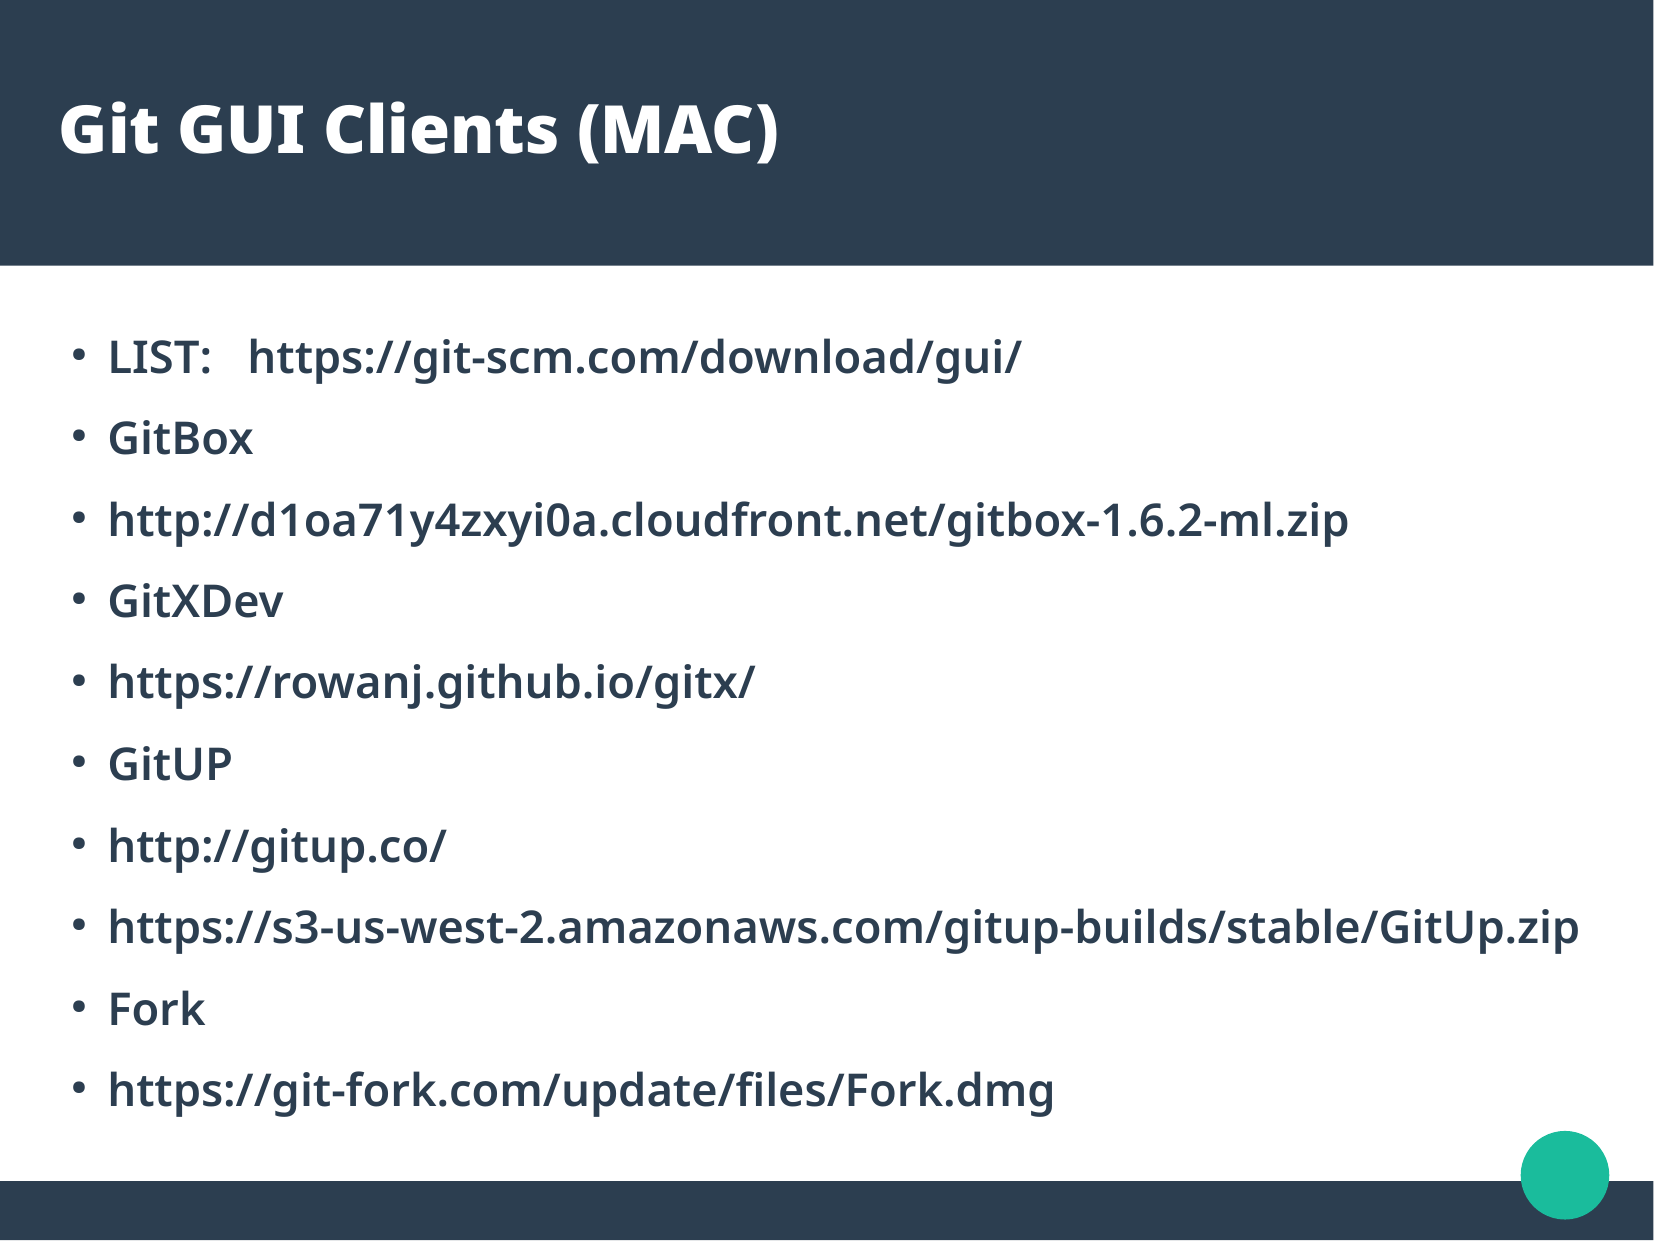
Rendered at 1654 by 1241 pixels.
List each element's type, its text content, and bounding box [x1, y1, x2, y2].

title Git GUI Clients (MAC) [59, 49, 1595, 207]
list LIST: https://git-scm.com/download/gui/ GitBox http://d1oa71y4zxyi0a.cloudfront.net/gitbox-1.6.2-ml.zip GitXDev https://rowanj.github.io/gitx/ GitUP http://gitup.co/ https://s3-us-west-2.amazonaws.com/gitup-builds/stable/GitUp.zip Fork https://git-fork.com/update/files/Fork.dmg [59, 324, 1595, 1152]
